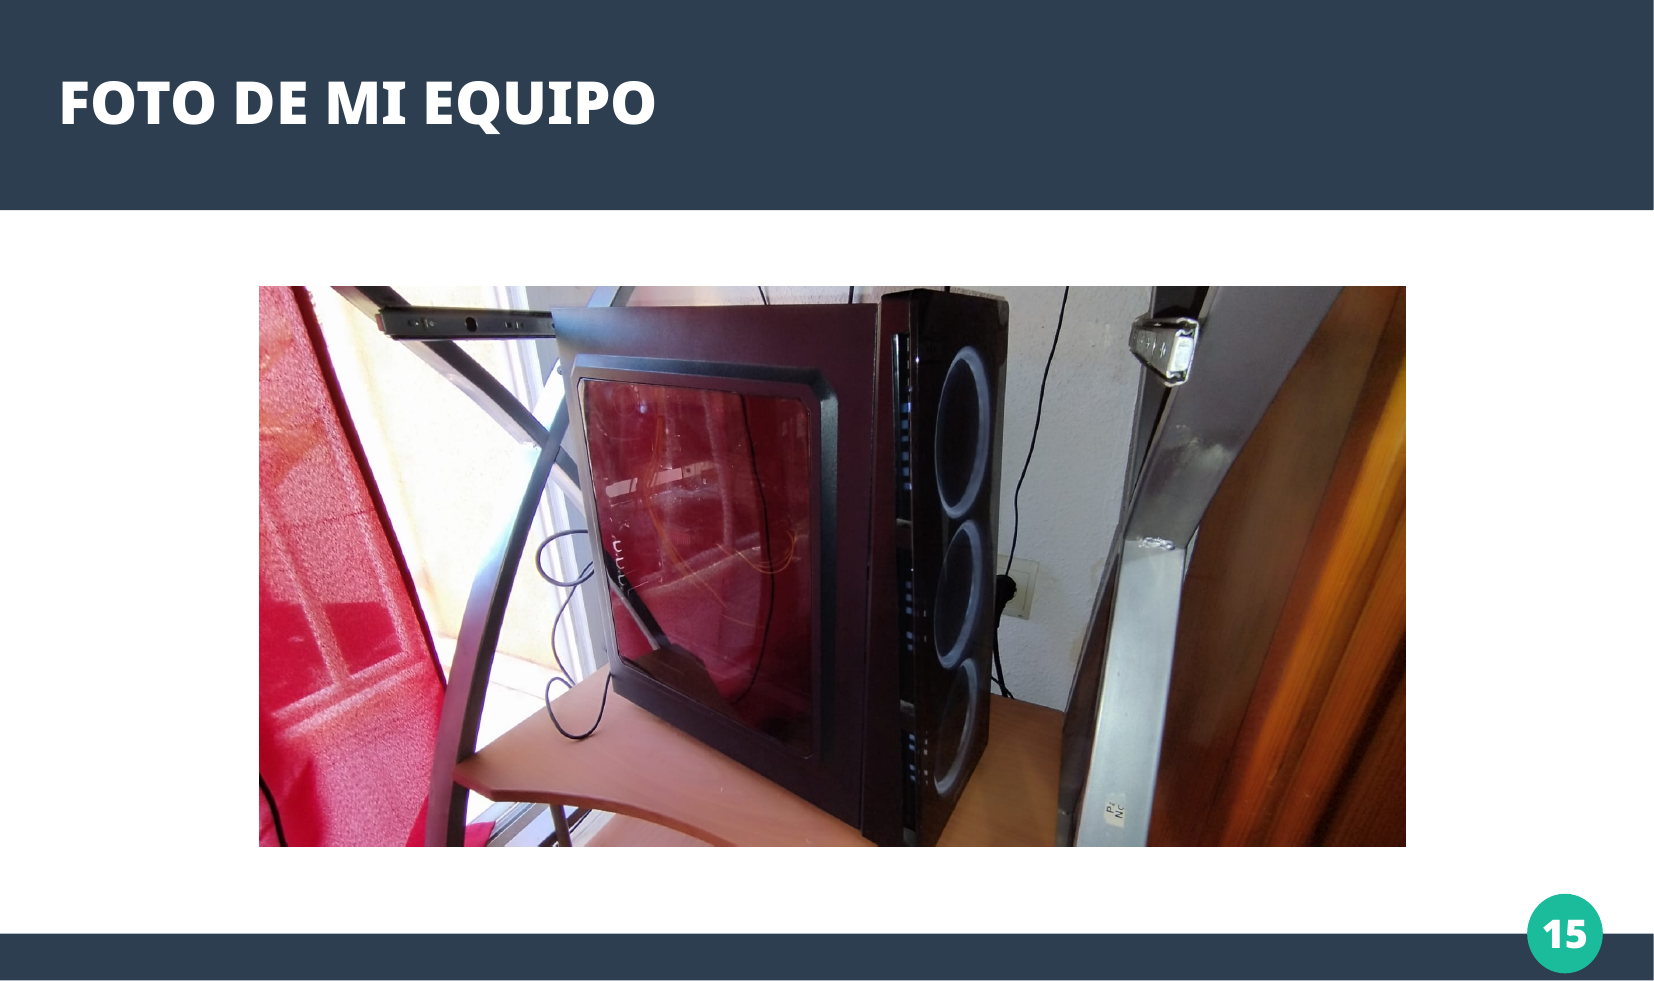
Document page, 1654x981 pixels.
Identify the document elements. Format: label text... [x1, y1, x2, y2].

title FOTO DE MI EQUIPO [59, 38, 1595, 164]
picture [259, 286, 1406, 847]
